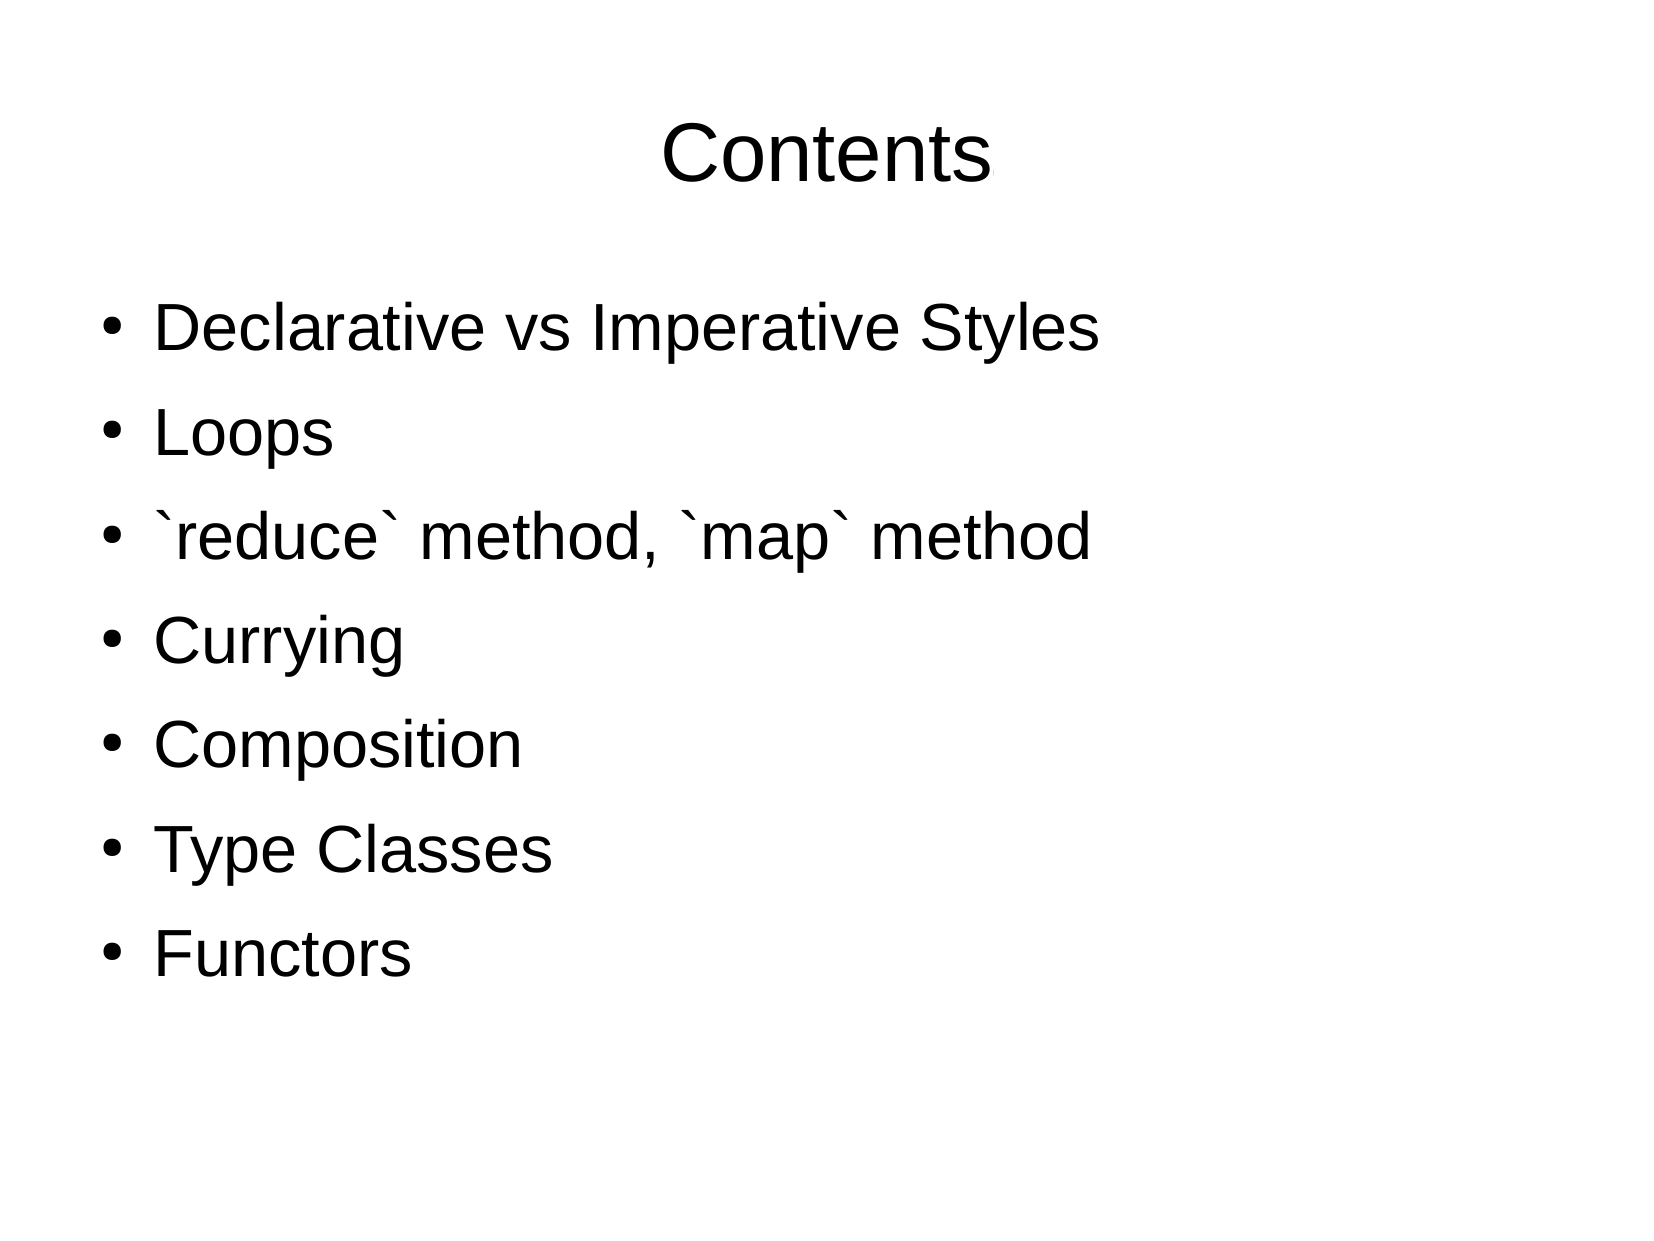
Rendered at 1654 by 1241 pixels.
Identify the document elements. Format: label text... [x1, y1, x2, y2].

list Declarative vs Imperative Styles Loops `reduce` method, `map` method Currying Composition Type Classes Functors [82, 290, 1571, 1010]
title Contents [82, 49, 1571, 257]
